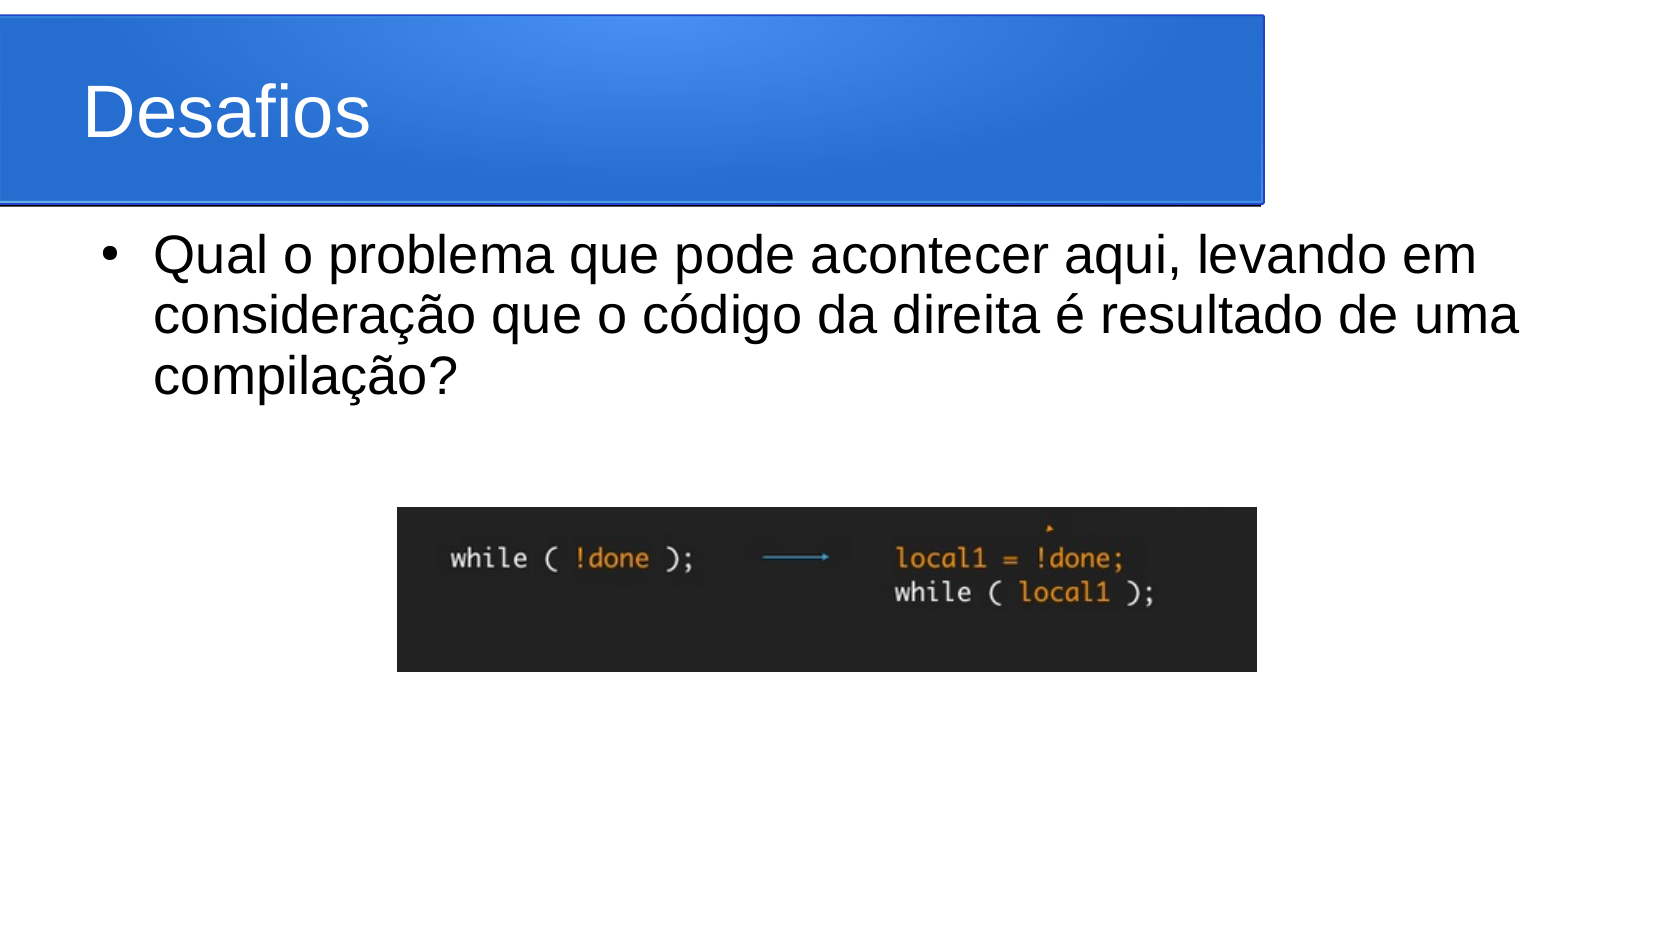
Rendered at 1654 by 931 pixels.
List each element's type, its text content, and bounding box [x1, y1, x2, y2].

list Qual o problema que pode acontecer aqui, levando em consideração que o código da direita é resultado de uma compilação? [82, 224, 1571, 764]
title Desafios [82, 35, 1235, 189]
picture [397, 507, 1257, 672]
